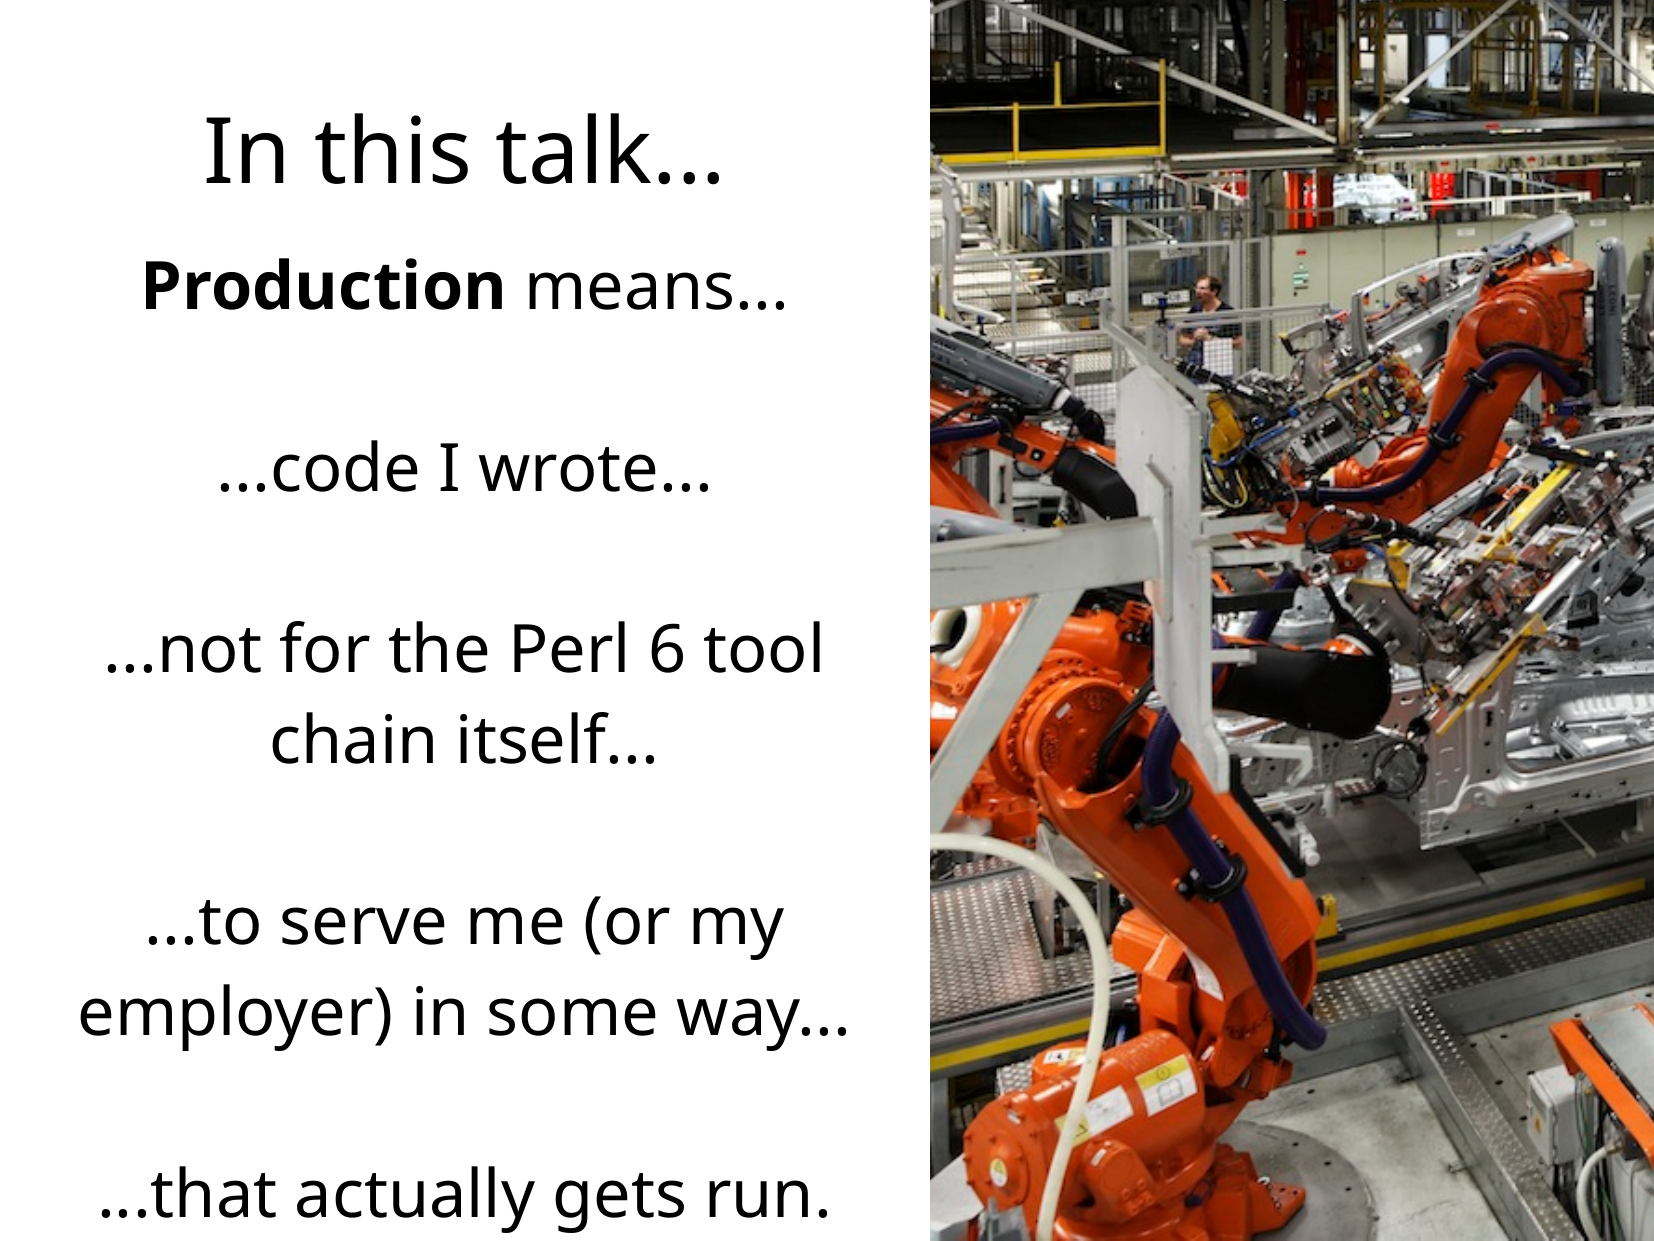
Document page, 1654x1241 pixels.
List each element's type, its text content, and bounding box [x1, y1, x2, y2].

picture [929, 0, 1653, 1241]
title In this talk... [0, 45, 929, 253]
subtitle Production means... ...code I wrote... ...not for the Perl 6 tool chain itself... ...to serve me (or my employer) in some way... ...that actually gets run. [30, 274, 901, 1201]
